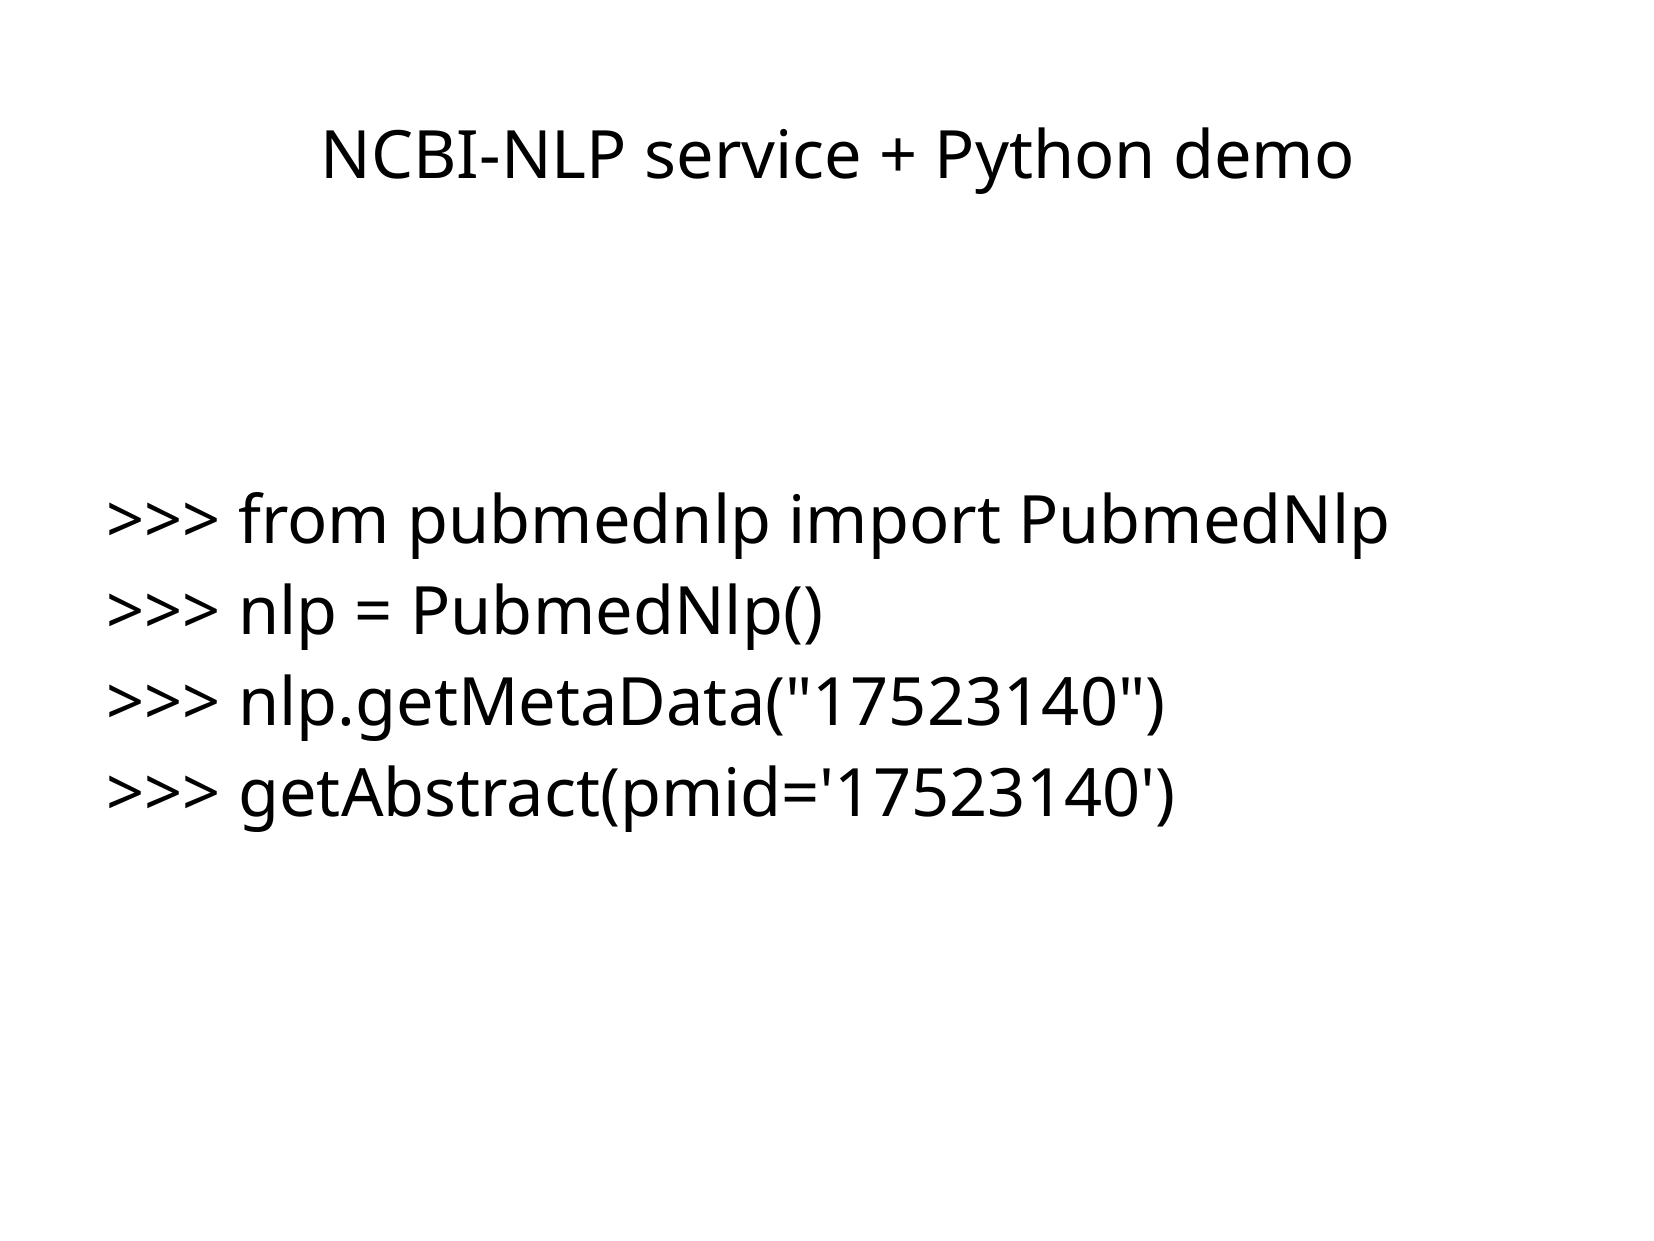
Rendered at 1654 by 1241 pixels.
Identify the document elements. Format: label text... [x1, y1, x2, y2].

title NCBI-NLP service + Python demo [82, 56, 1571, 250]
subtitle >>> from pubmednlp import PubmedNlp >>> nlp = PubmedNlp() >>> nlp.getMetaData("17523140") >>> getAbstract(pmid='17523140') [82, 297, 1571, 1102]
